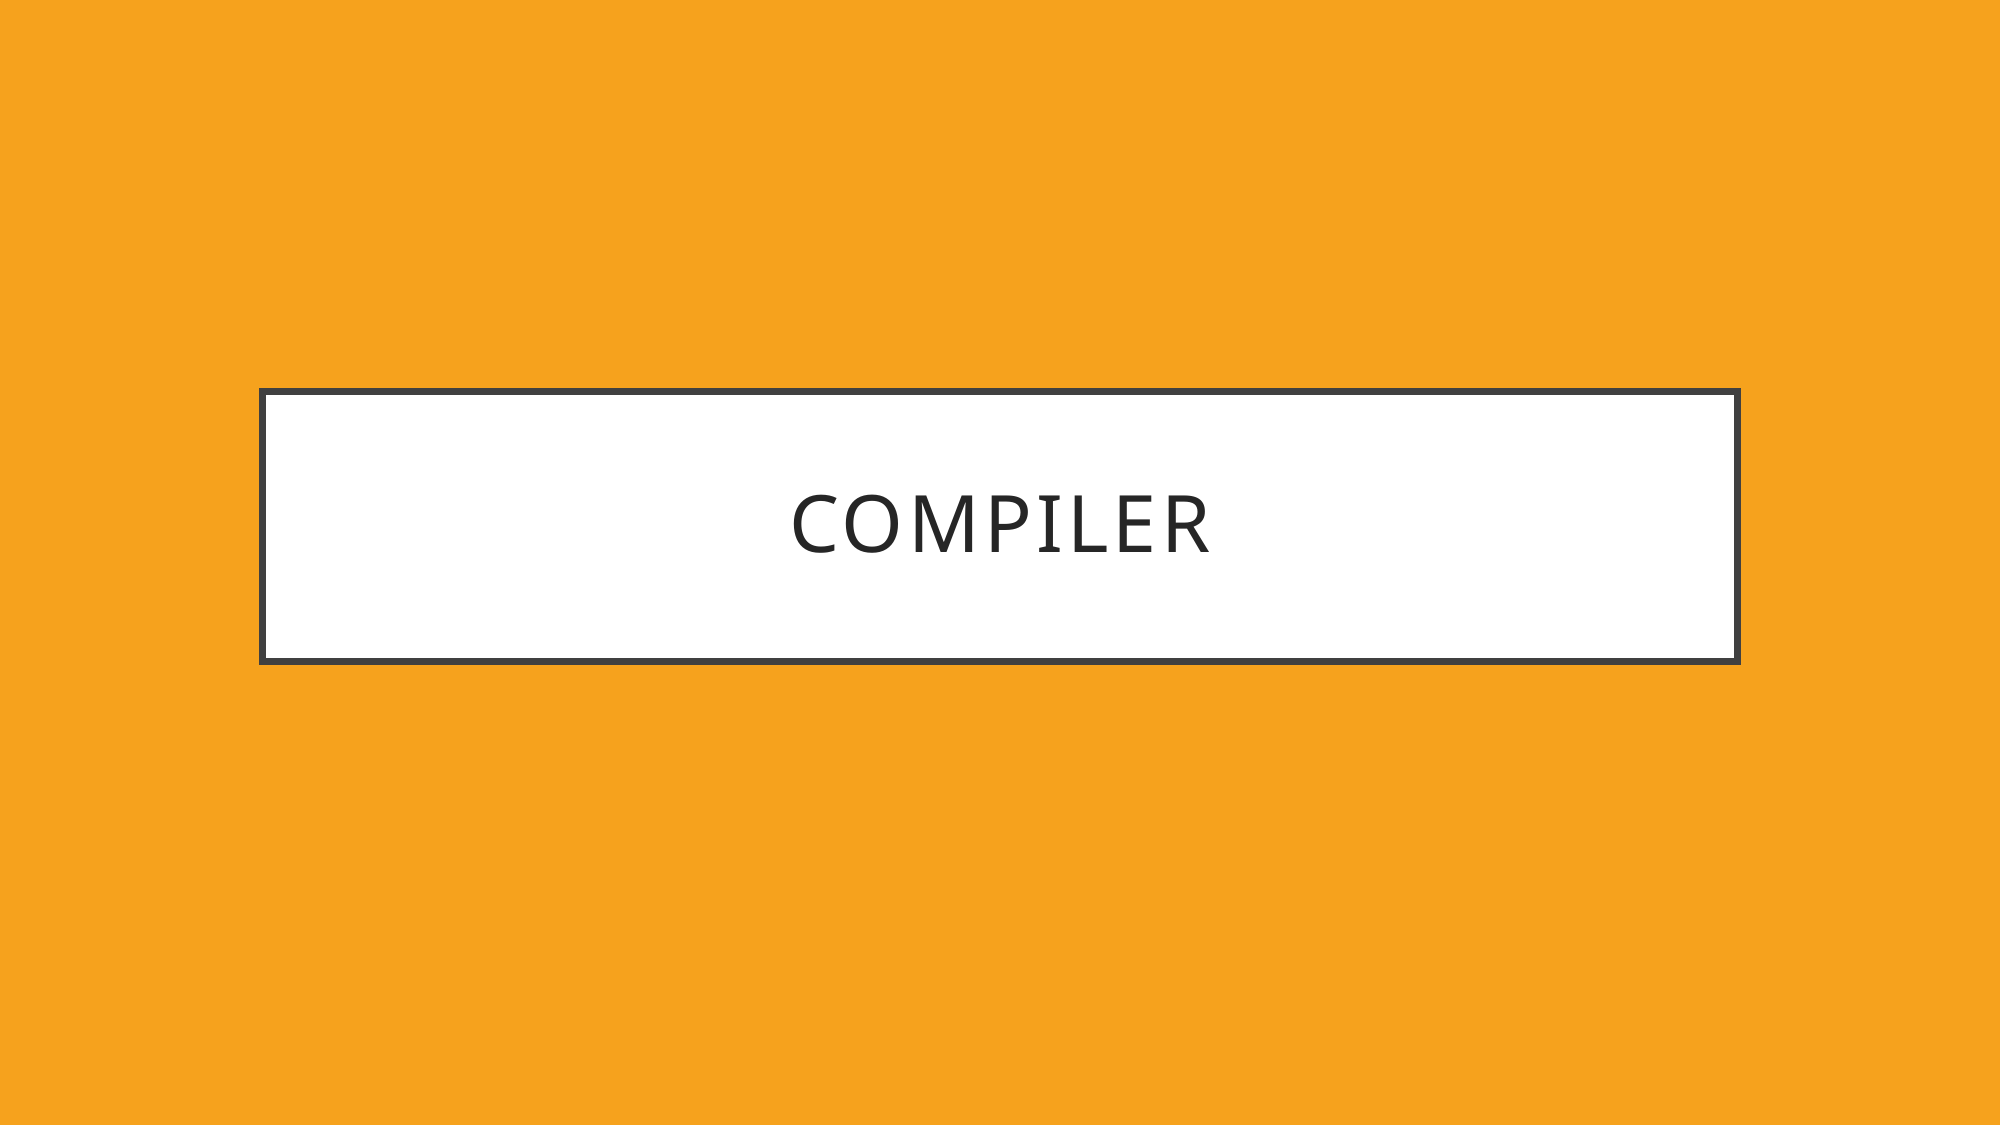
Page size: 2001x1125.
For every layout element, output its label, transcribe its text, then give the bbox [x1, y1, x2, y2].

title Compiler [262, 391, 1738, 662]
